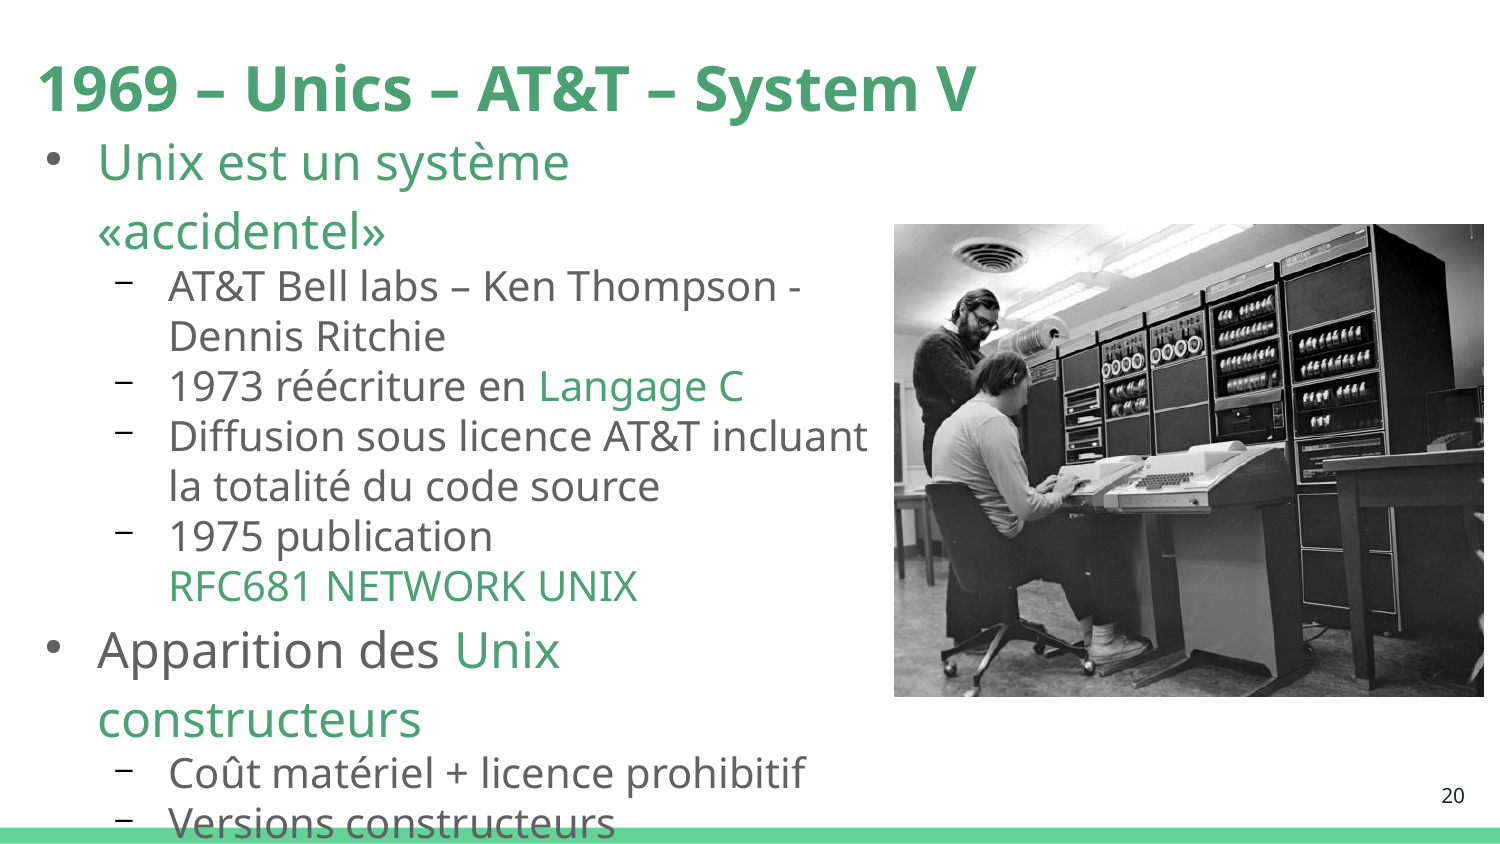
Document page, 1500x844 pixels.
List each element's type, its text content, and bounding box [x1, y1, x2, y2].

slide_number <numéro> [1389, 764, 1480, 830]
picture [894, 224, 1484, 697]
title 1969 – Unics – AT&T – System V [21, 23, 1420, 117]
list Unix est un système «accidentel» AT&T Bell labs – Ken Thompson - Dennis Ritchie 1973 réécriture en Langage C Diffusion sous licence AT&T incluant la totalité du code source 1975 publication RFC681 NETWORK UNIX Apparition des Unix constructeurs Coût matériel + licence prohibitif Versions constructeurs incompatibles entre elles [11, 106, 886, 798]
